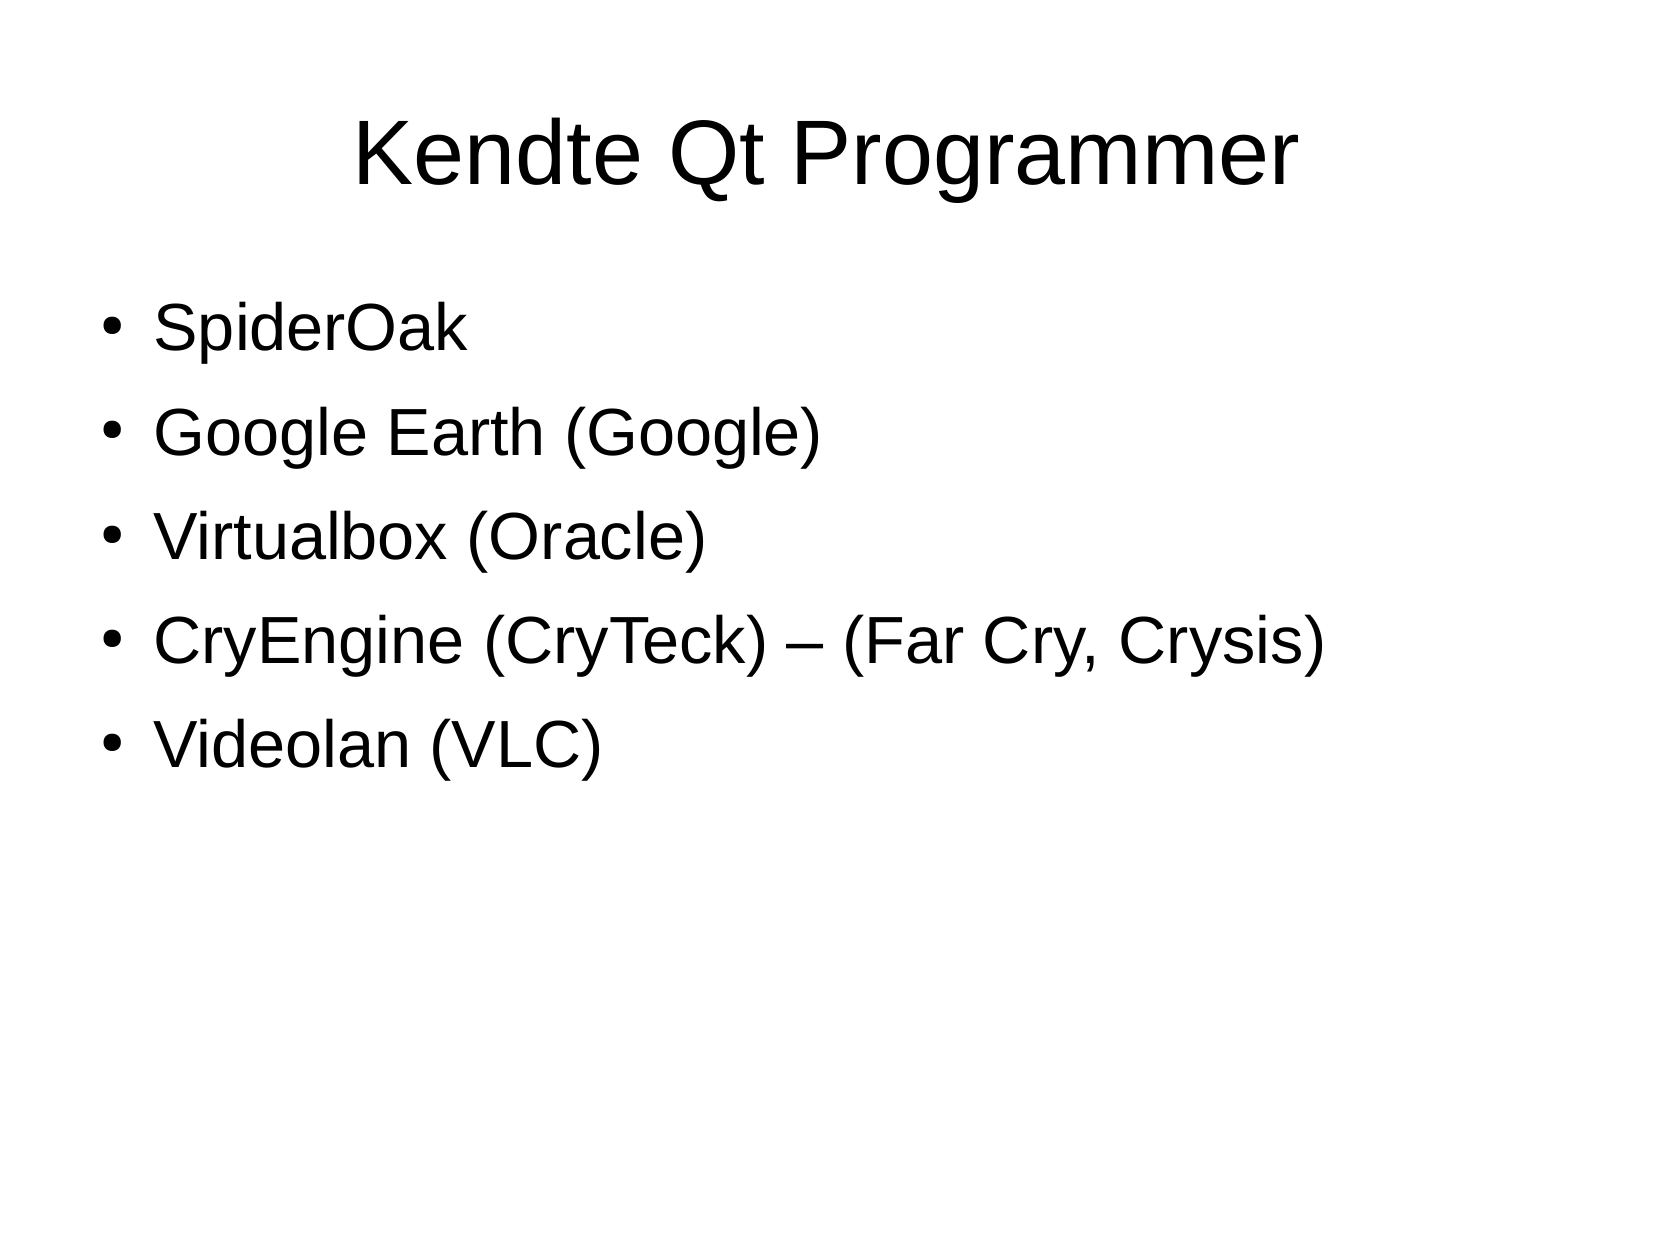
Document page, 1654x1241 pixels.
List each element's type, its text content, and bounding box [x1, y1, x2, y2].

title Kendte Qt Programmer [82, 49, 1571, 257]
list SpiderOak Google Earth (Google) Virtualbox (Oracle) CryEngine (CryTeck) – (Far Cry, Crysis) Videolan (VLC) [82, 290, 1571, 1010]
